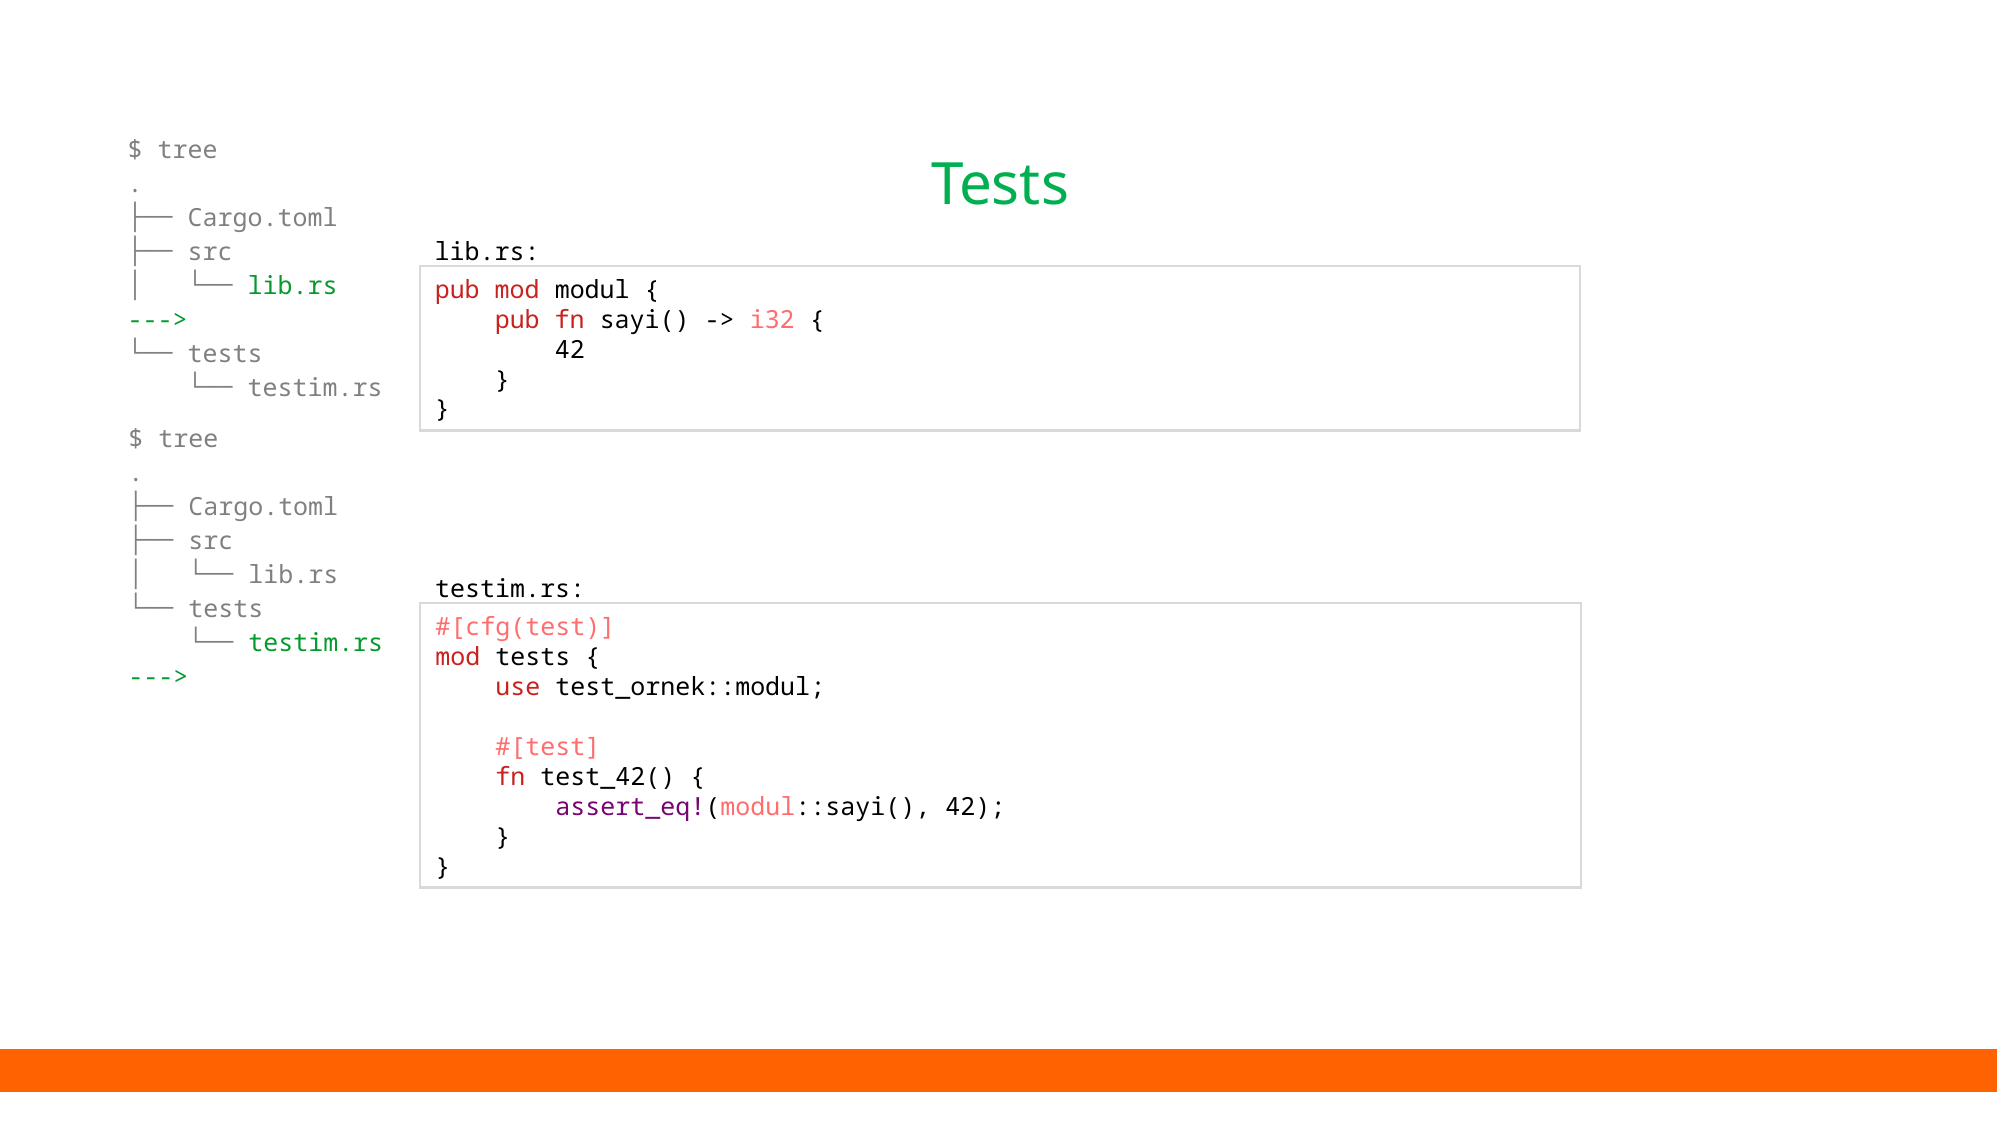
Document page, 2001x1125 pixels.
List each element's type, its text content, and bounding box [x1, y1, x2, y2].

list Tests [438, 146, 1580, 237]
text_box pub mod modul { pub fn sayi() -> i32 { 42 } } [419, 265, 1581, 431]
text_box lib.rs: [438, 225, 600, 266]
text_box testim.rs: [439, 563, 601, 603]
text_box #[cfg(test)] mod tests { use test_ornek::modul; #[test] fn test_42() { assert_eq!(modul::sayi(), 42); } } [420, 602, 1581, 888]
text_box $ tree . ├── Cargo.toml ├── src │ └── lib.rs └── tests └── testim.rs ---> [113, 413, 439, 604]
text_box $ tree . ├── Cargo.toml ├── src │ └── lib.rs ---> └── tests └── testim.rs [112, 124, 438, 314]
text_box [0, 1049, 1997, 1092]
